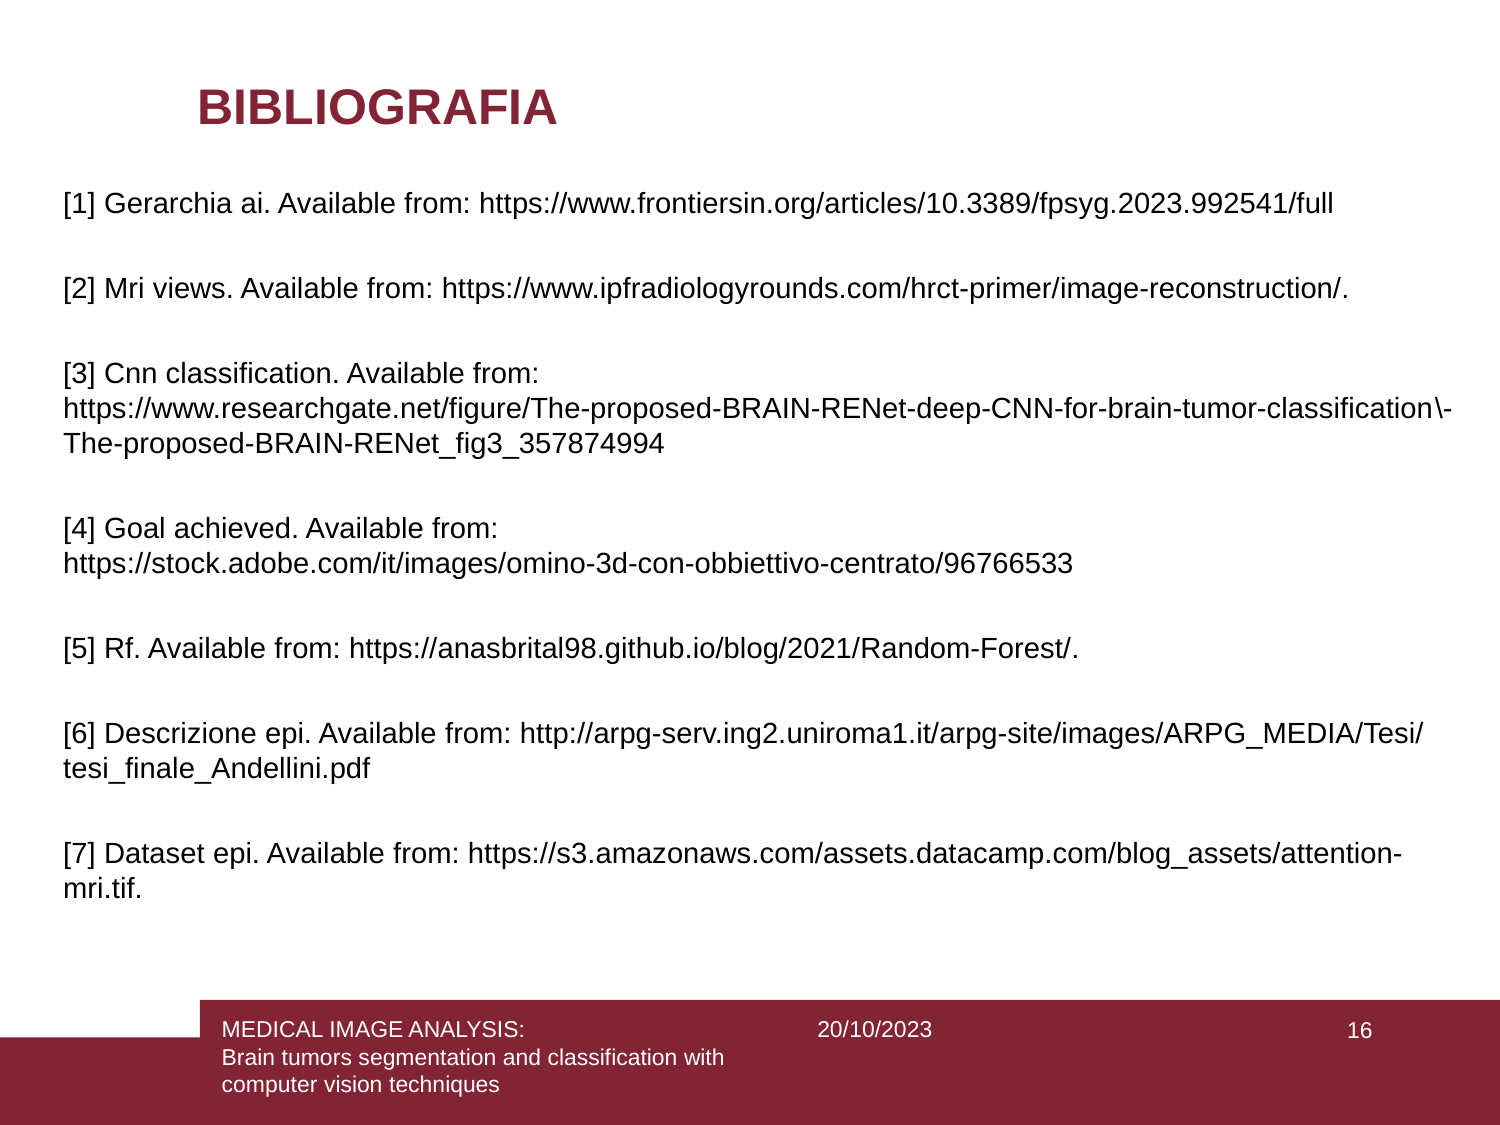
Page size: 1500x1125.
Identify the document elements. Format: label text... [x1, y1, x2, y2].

title BIBLIOGRAFIA [183, 67, 1424, 150]
list [1] Gerarchia ai. Available from: https://www.frontiersin.org/articles/10.3389/fpsyg.2023.992541/full [2] Mri views. Available from: https://www.ipfradiologyrounds.com/hrct-primer/image-reconstruction/. [3] Cnn classification. Available from:https://www.researchgate.net/figure/The-proposed-BRAIN-RENet-deep-CNN-for-brain-tumor-classification\-The-proposed-BRAIN-RENet_fig3_357874994 [4] Goal achieved. Available from: https://stock.adobe.com/it/images/omino-3d-con-obbiettivo-centrato/96766533 [5] Rf. Available from: https://anasbrital98.github.io/blog/2021/Random-Forest/. [6] Descrizione epi. Available from: http://arpg-serv.ing2.uniroma1.it/arpg-site/images/ARPG_MEDIA/Tesi/tesi_finale_Andellini.pdf [7] Dataset epi. Available from: https://s3.amazonaws.com/assets.datacamp.com/blog_assets/attention-mri.tif. [29, 177, 1477, 975]
slide_number <number> [1074, 1008, 1388, 1084]
text_box 20/10/2023 [802, 1007, 1083, 1050]
text_box MEDICAL IMAGE ANALYSIS: Brain tumors segmentation and classification with computer vision techniques [206, 1007, 798, 1105]
